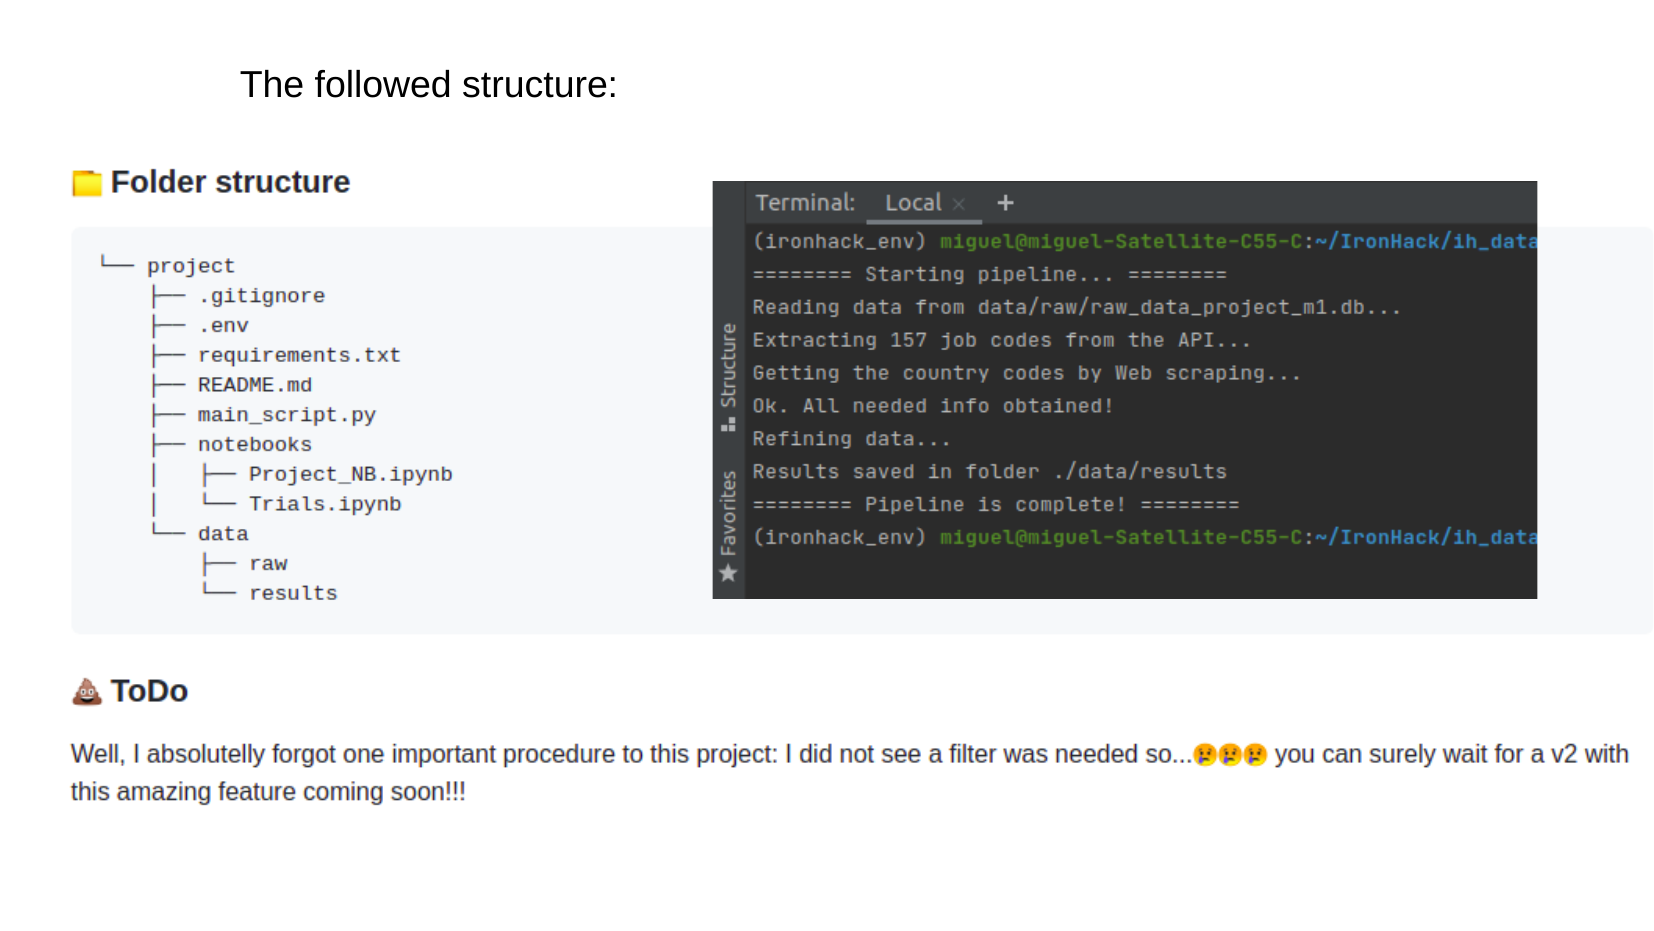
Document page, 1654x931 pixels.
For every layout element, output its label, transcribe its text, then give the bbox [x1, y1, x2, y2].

picture [64, 149, 1654, 813]
text_box The followed structure: [225, 55, 788, 113]
